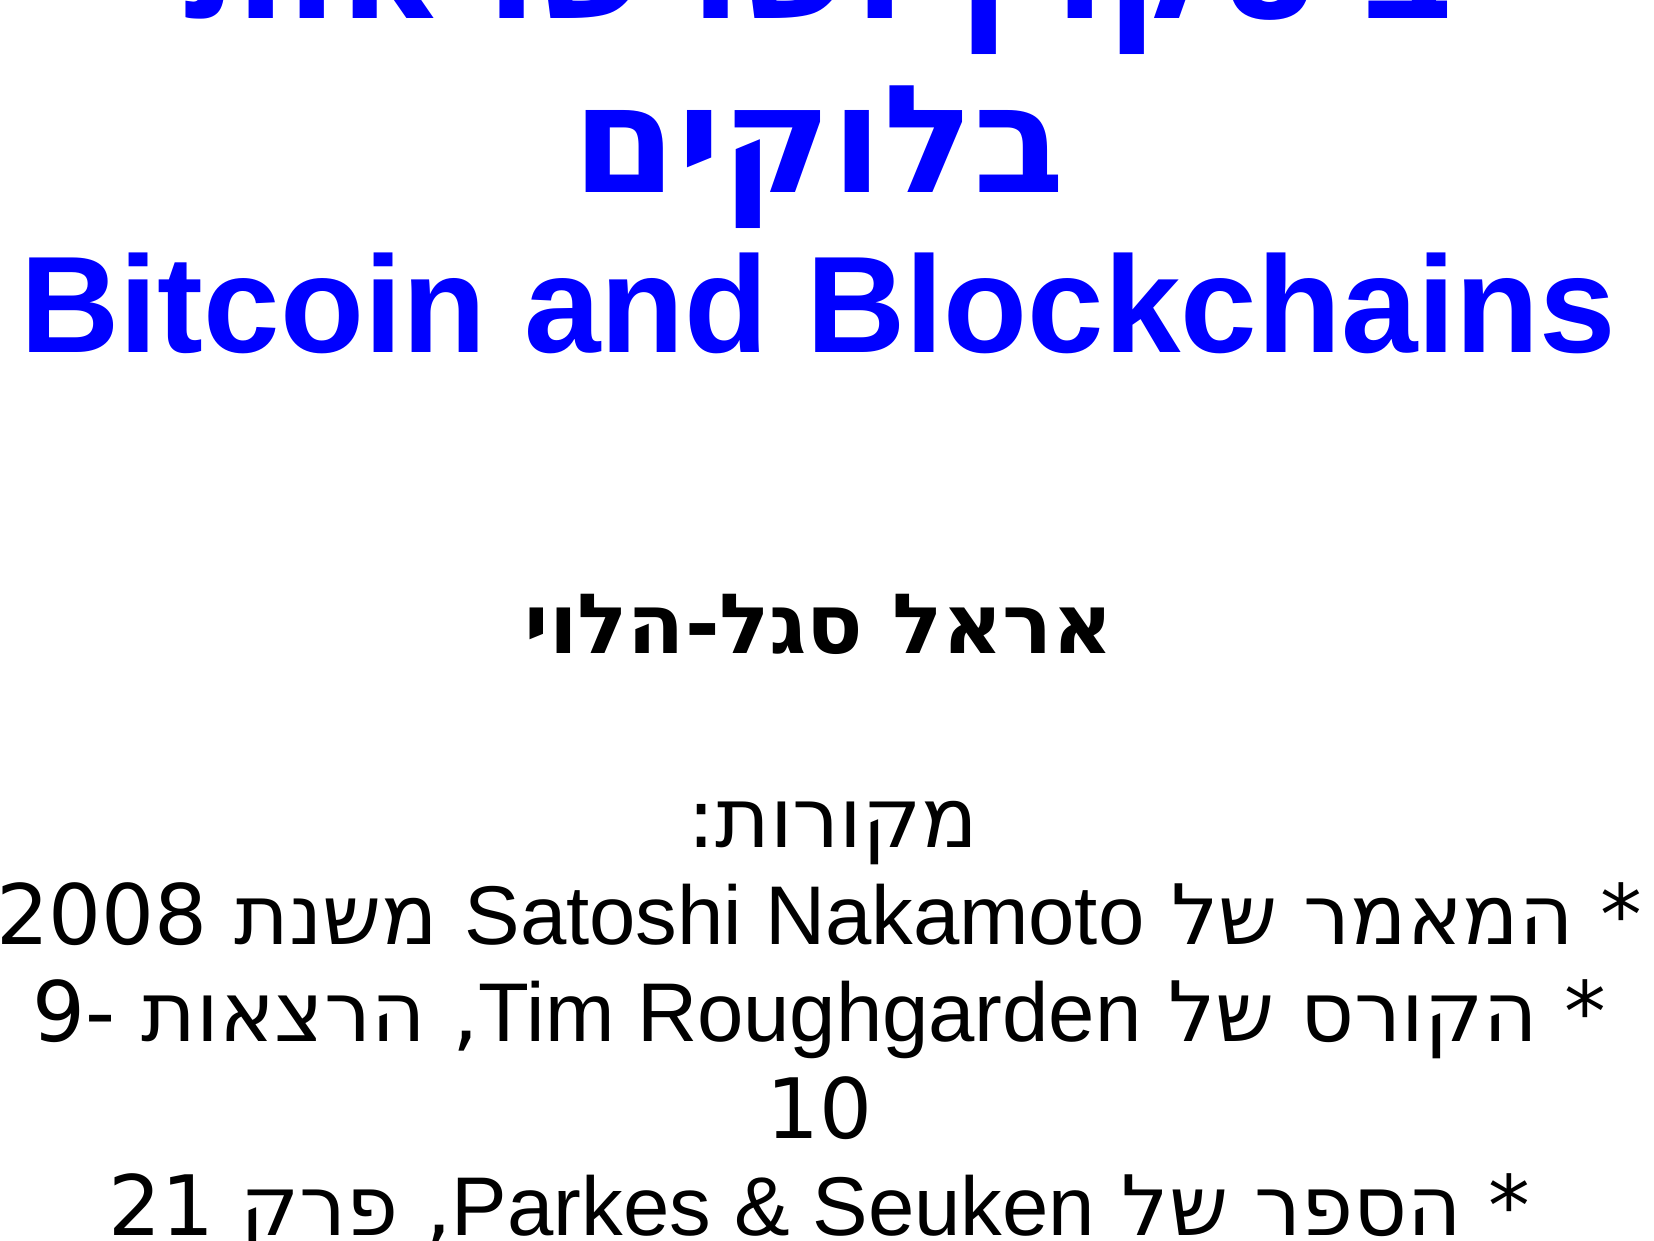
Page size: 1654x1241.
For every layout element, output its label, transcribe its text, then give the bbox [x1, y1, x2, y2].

title ביטקוין ושרשראות בלוקים Bitcoin and Blockchains אראל סגל-הלוי מקורות: * המאמר של Satoshi Nakamoto משנת 2008 * הקורס של ‎Tim Roughgarden, הרצאות 9-10 * הספר של Parkes & Seuken, פרק 21 * מצגת של אביב זוהר [0, 0, 1654, 1241]
